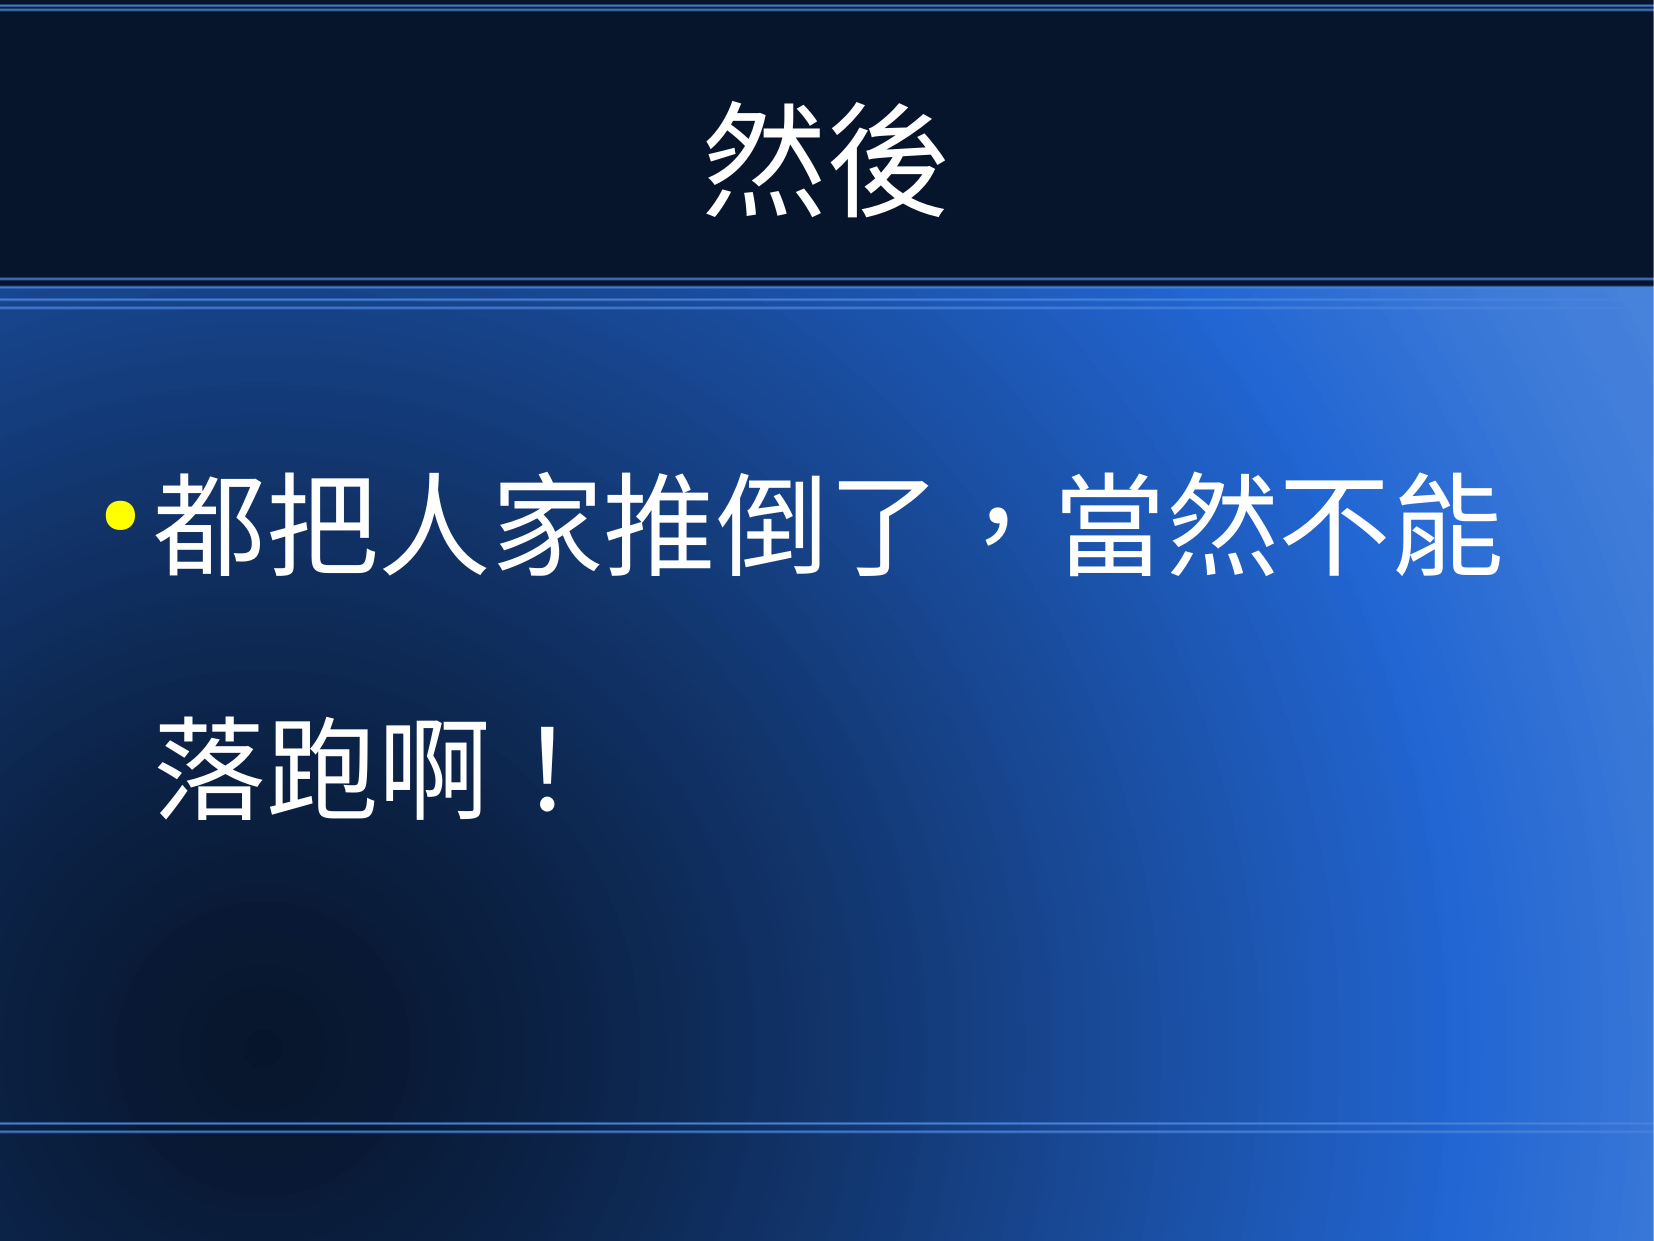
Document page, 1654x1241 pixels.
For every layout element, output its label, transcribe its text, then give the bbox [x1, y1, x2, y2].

picture [0, 0, 1654, 1241]
title 然後 [82, 49, 1571, 257]
list 都把人家推倒了，當然不能落跑啊！ [82, 355, 1571, 1241]
